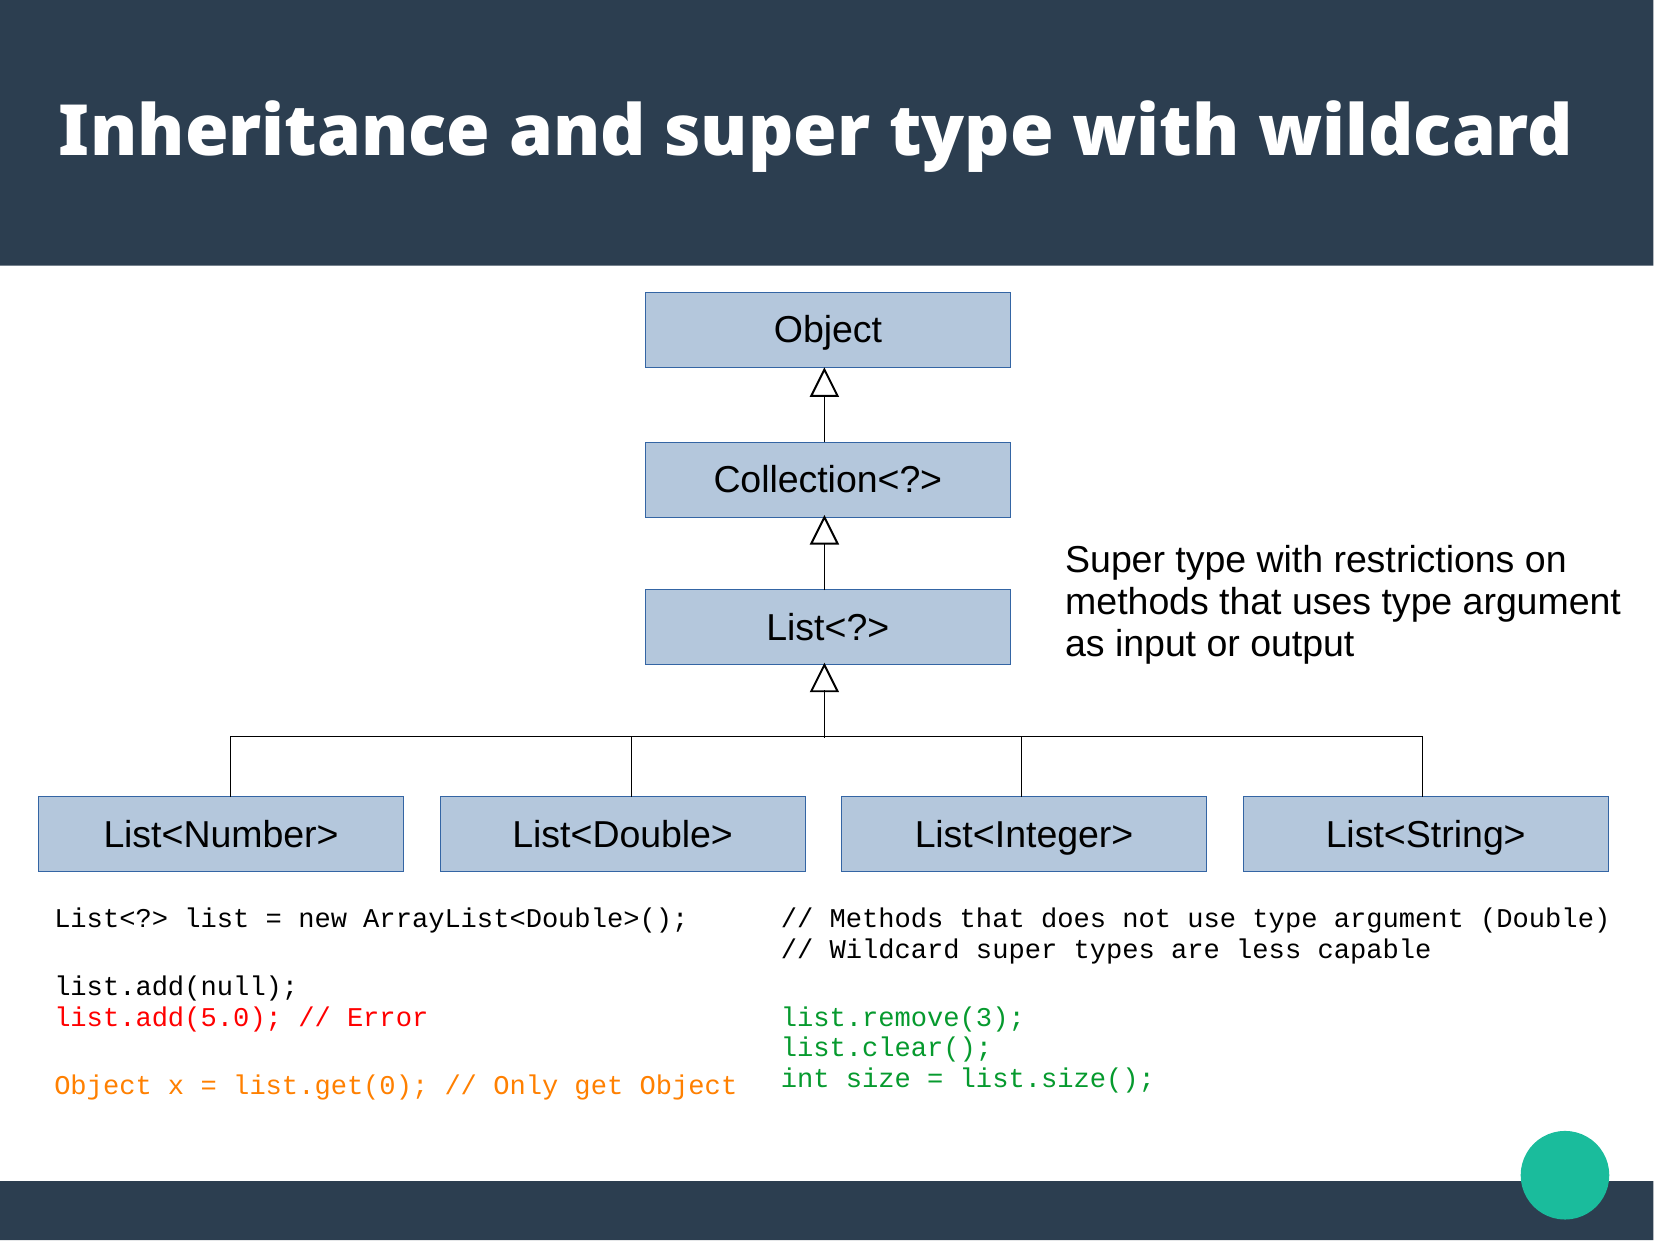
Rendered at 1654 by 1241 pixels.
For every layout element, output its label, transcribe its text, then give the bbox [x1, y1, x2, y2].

text_box List<?> [645, 589, 1011, 665]
text_box Object [645, 292, 1011, 368]
text_box List<String> [1243, 796, 1609, 872]
text_box List<Integer> [841, 796, 1207, 872]
text_box List<Number> [38, 796, 404, 872]
text_box Super type with restrictions on methods that uses type argument as input or output [1050, 530, 1636, 672]
text_box // Methods that does not use type argument (Double) // Wildcard super types are less capable list.remove(3); list.clear(); int size = list.size(); [766, 897, 1625, 1135]
title Inheritance and super type with wildcard [59, 49, 1595, 207]
text_box List<Double> [440, 796, 806, 872]
text_box List<?> list = new ArrayList<Double>(); list.add(null); list.add(5.0); // Error Object x = list.get(0); // Only get Object [39, 897, 752, 1135]
text_box Collection<?> [645, 442, 1011, 518]
